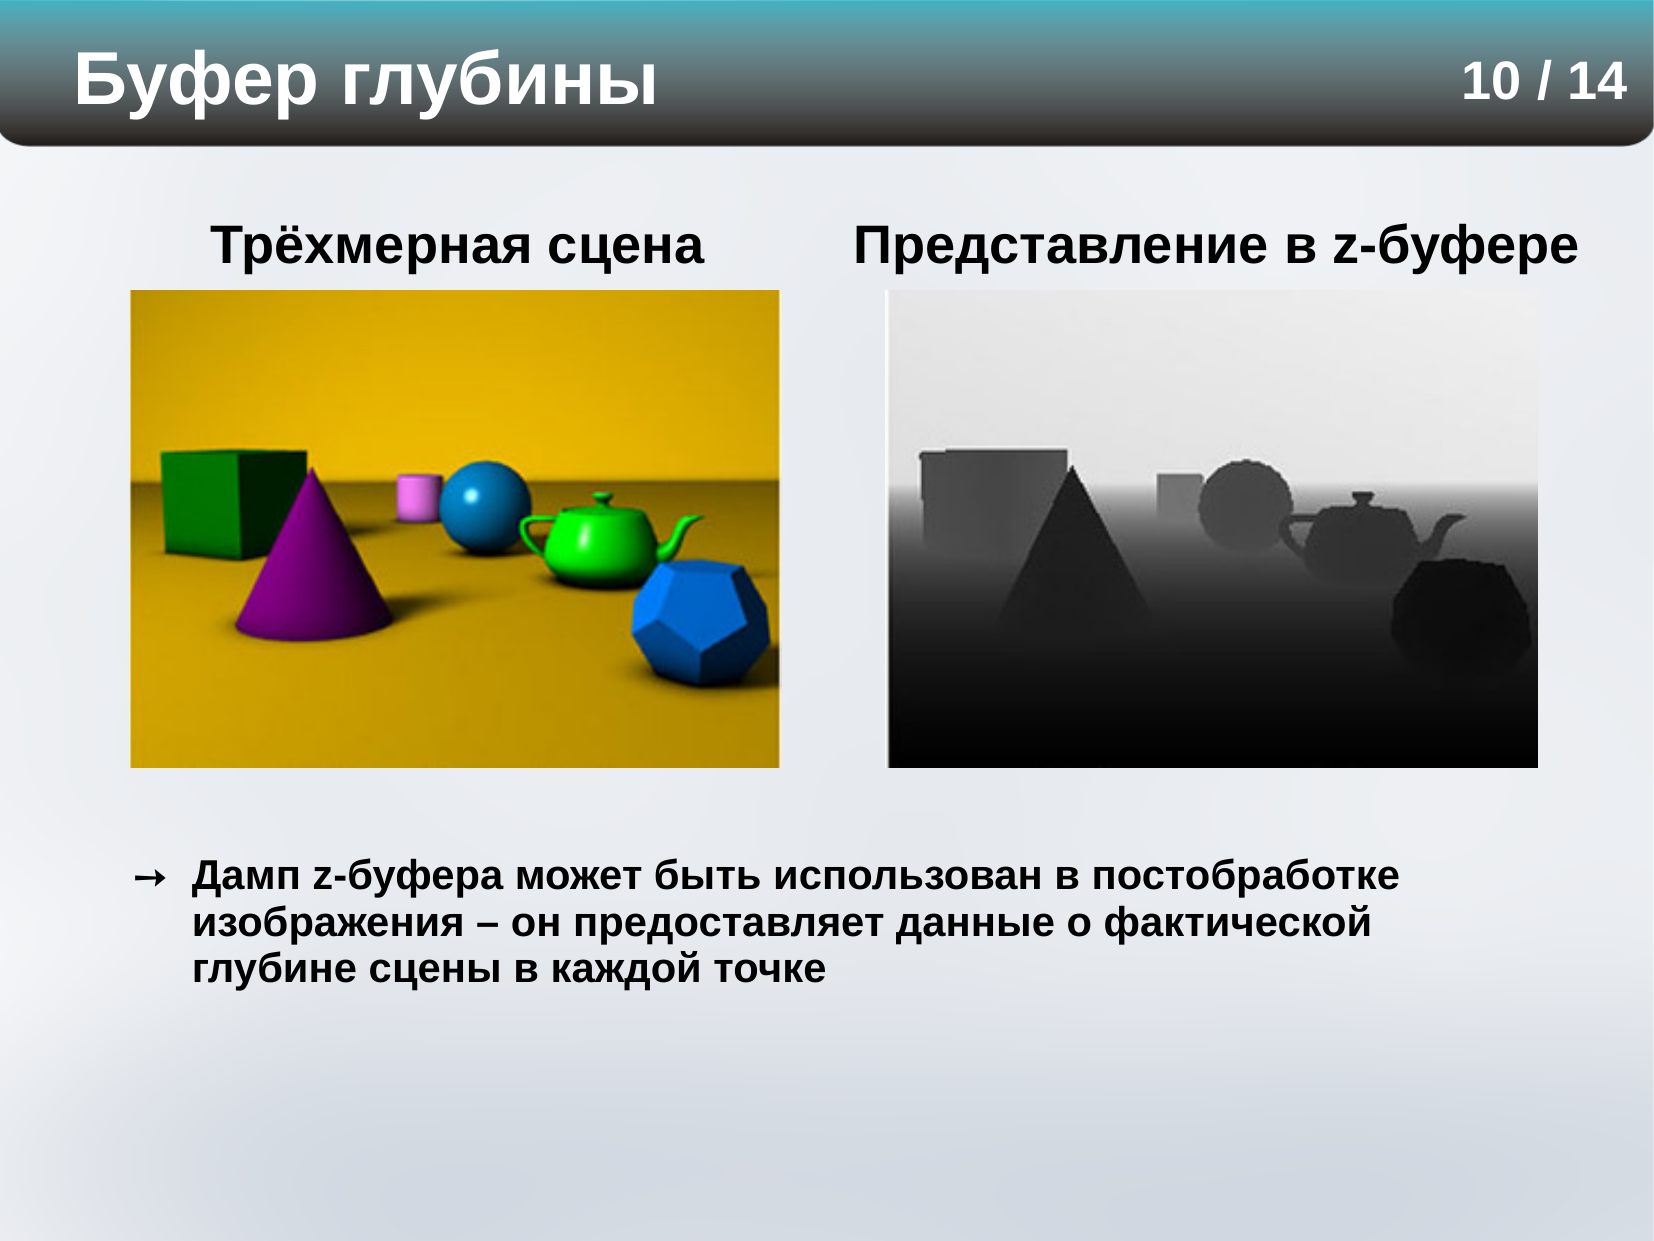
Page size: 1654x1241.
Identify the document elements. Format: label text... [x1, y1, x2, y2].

text_box Трёхмерная сцена [147, 206, 768, 283]
text_box <номер> / 14 [1446, 42, 1654, 179]
text_box Буфер глубины [59, 29, 916, 129]
text_box Представление в z-буфере [838, 206, 1619, 283]
text_box Дамп z-буфера может быть использован в постобработке изображения – он предоставляет данные о фактической глубине сцены в каждой точке [118, 844, 1418, 999]
picture [0, 0, 1654, 1241]
